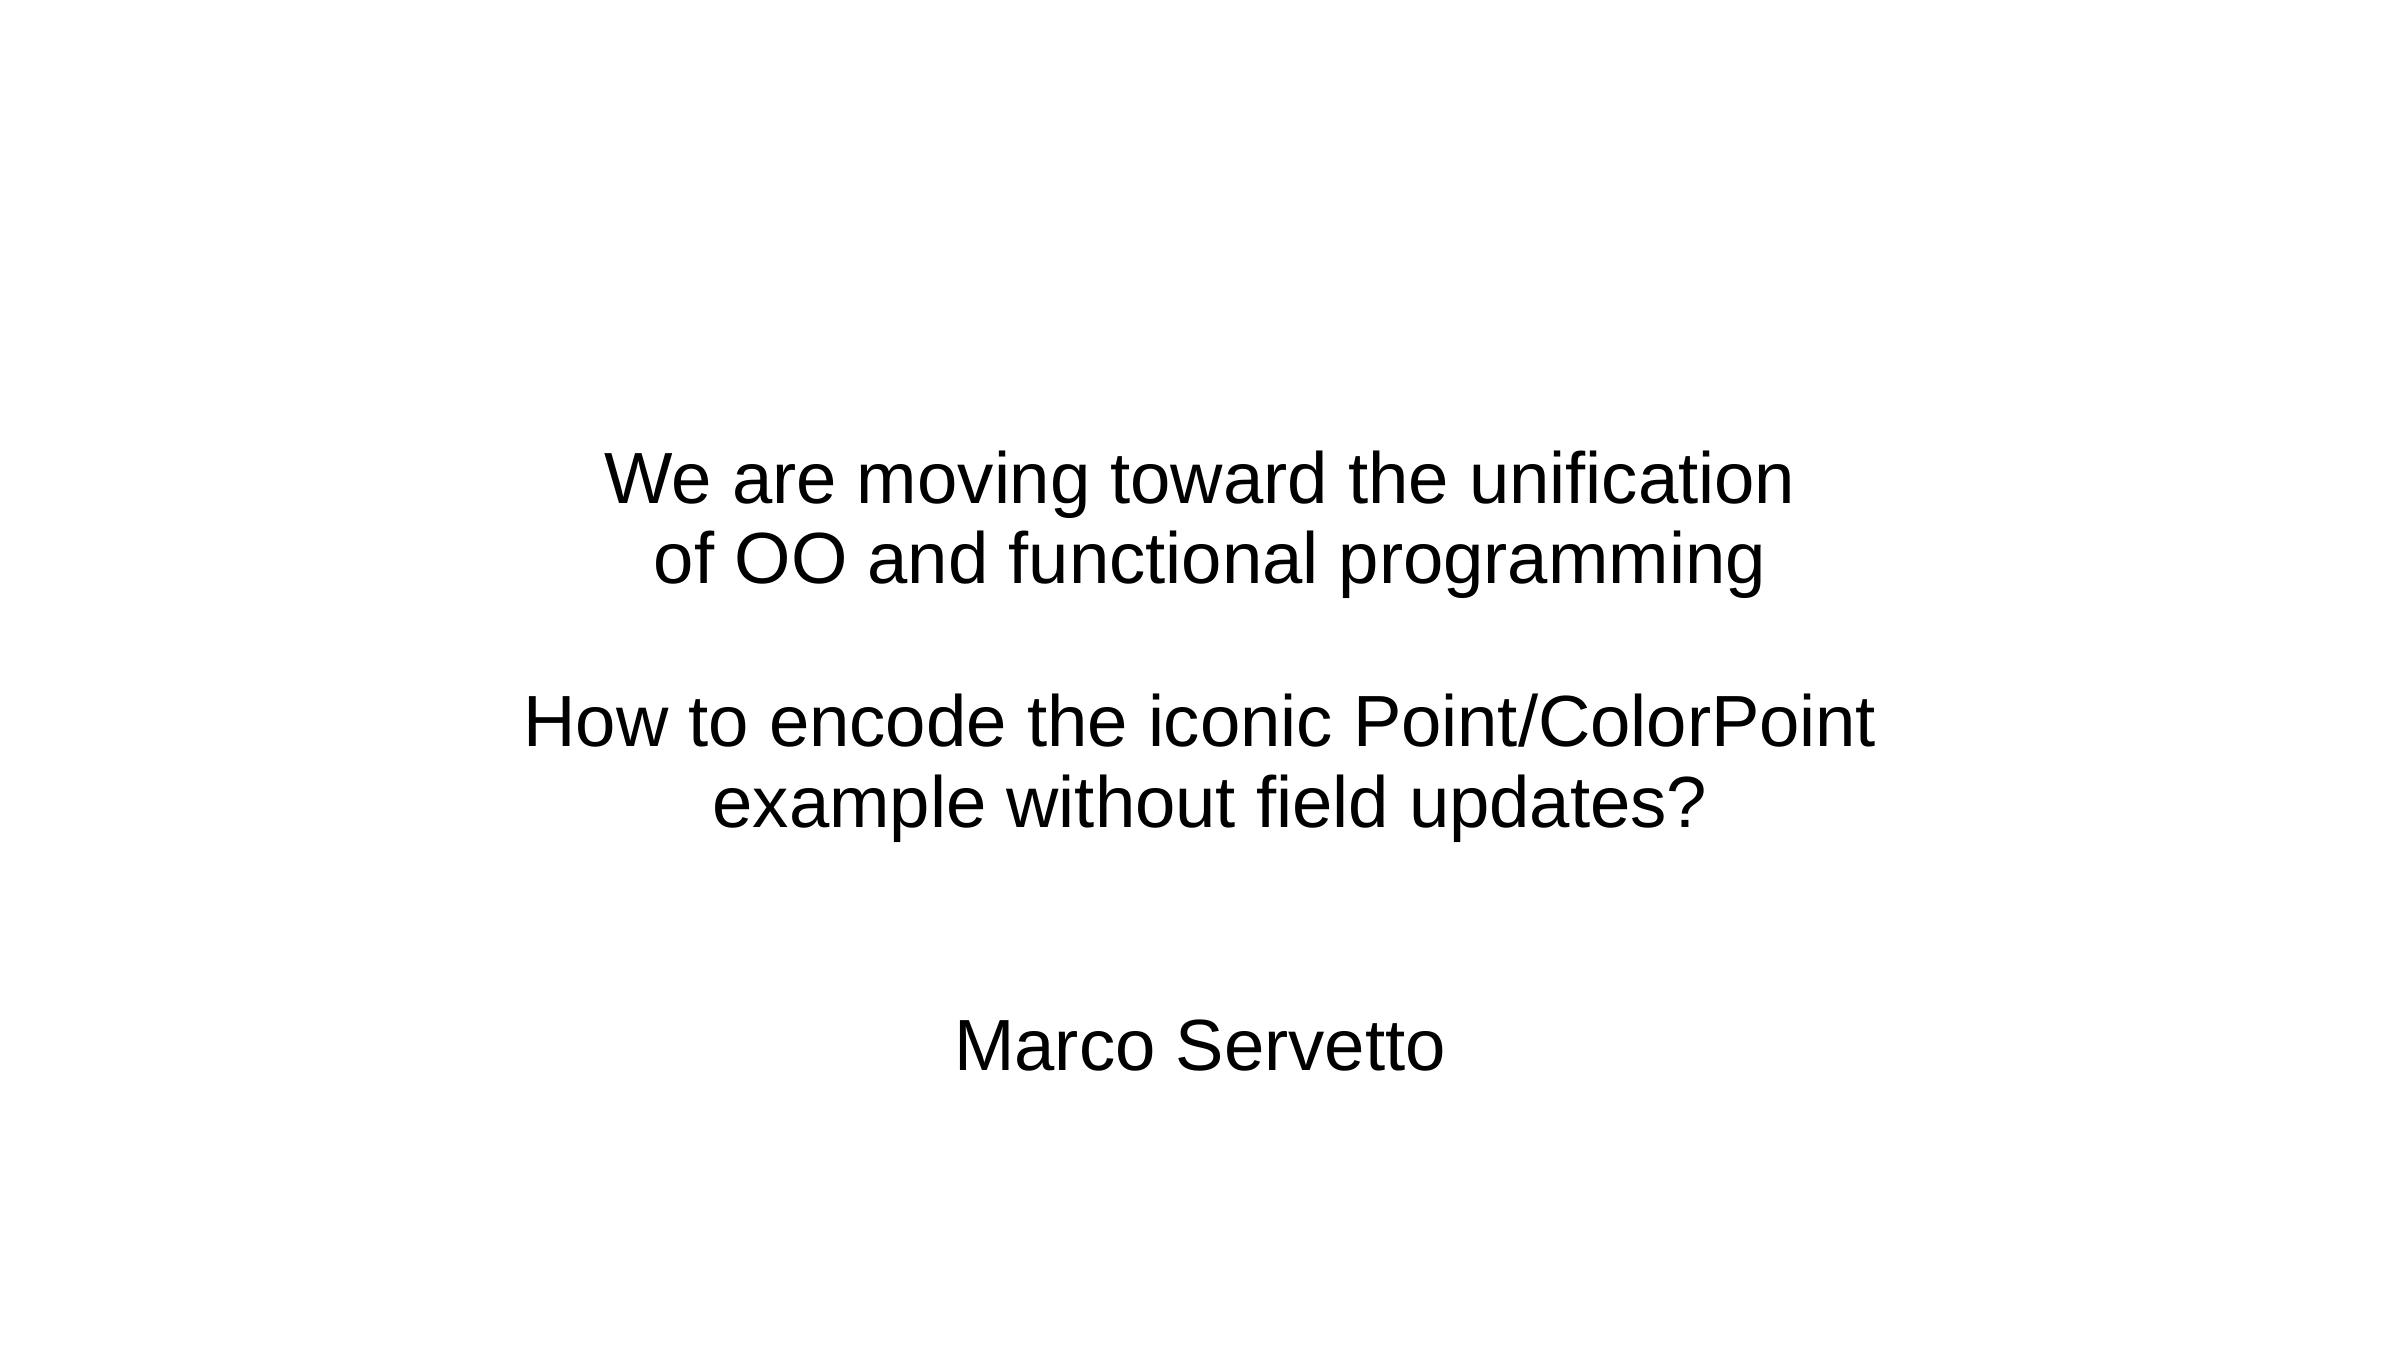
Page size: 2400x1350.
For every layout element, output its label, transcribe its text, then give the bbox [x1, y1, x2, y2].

subtitle We are moving toward the unification of OO and functional programming How to encode the iconic Point/ColorPoint example without field updates? Marco Servetto [120, 315, 2280, 1207]
